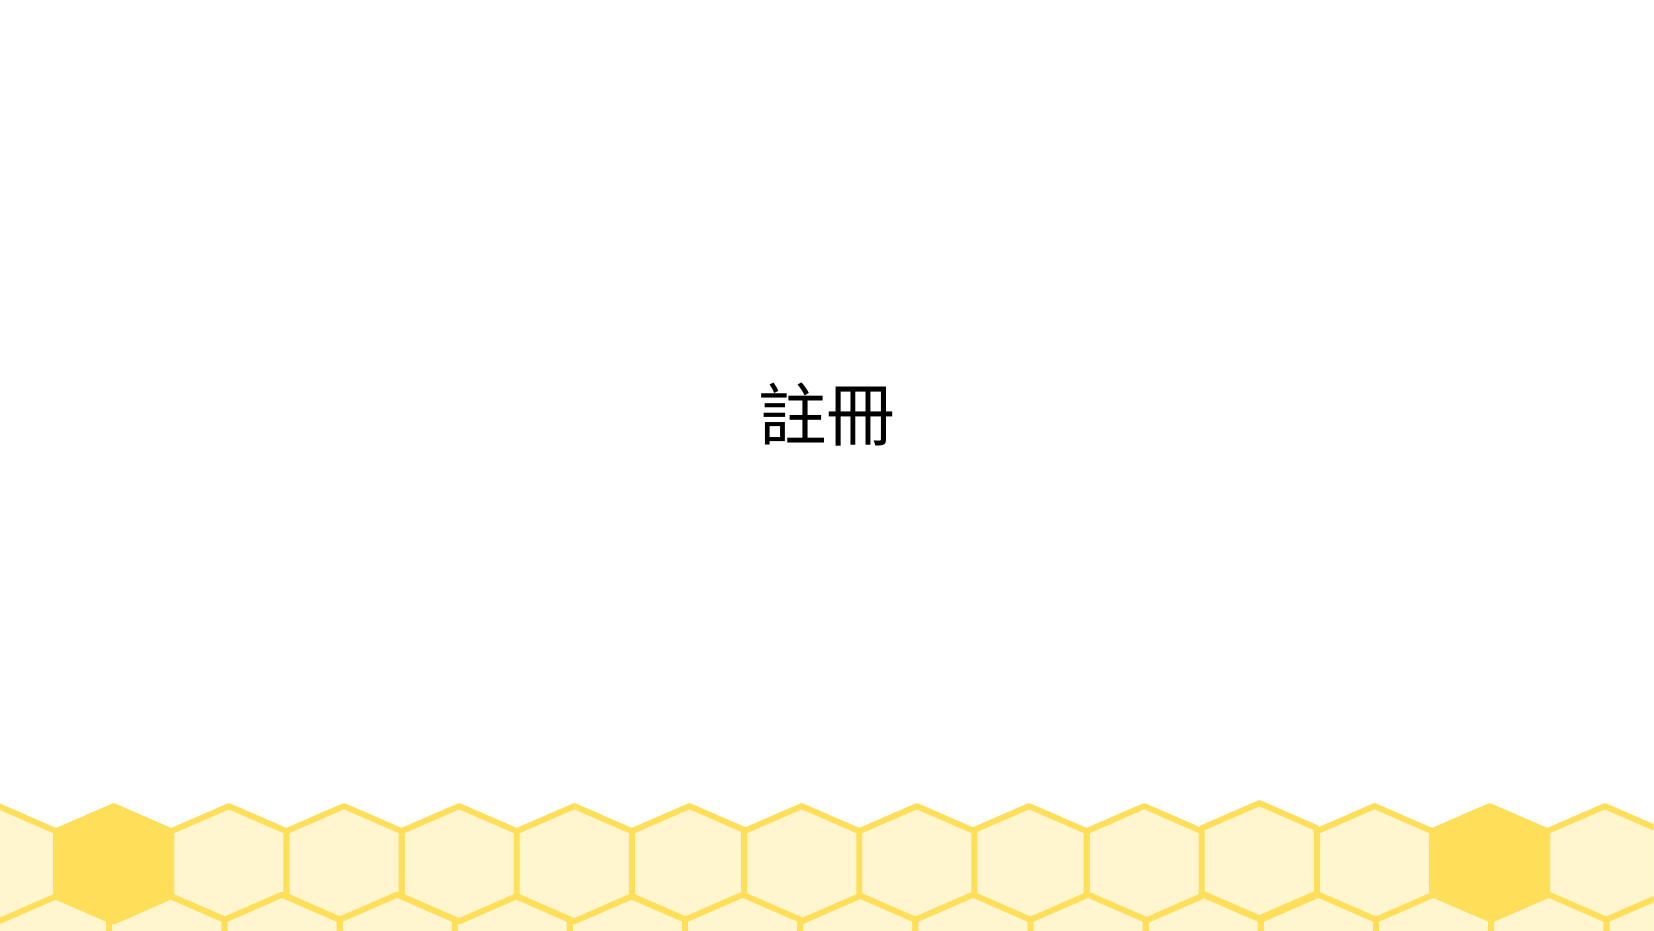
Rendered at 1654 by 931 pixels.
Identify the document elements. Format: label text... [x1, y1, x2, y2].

title 註冊 [82, 314, 1571, 514]
